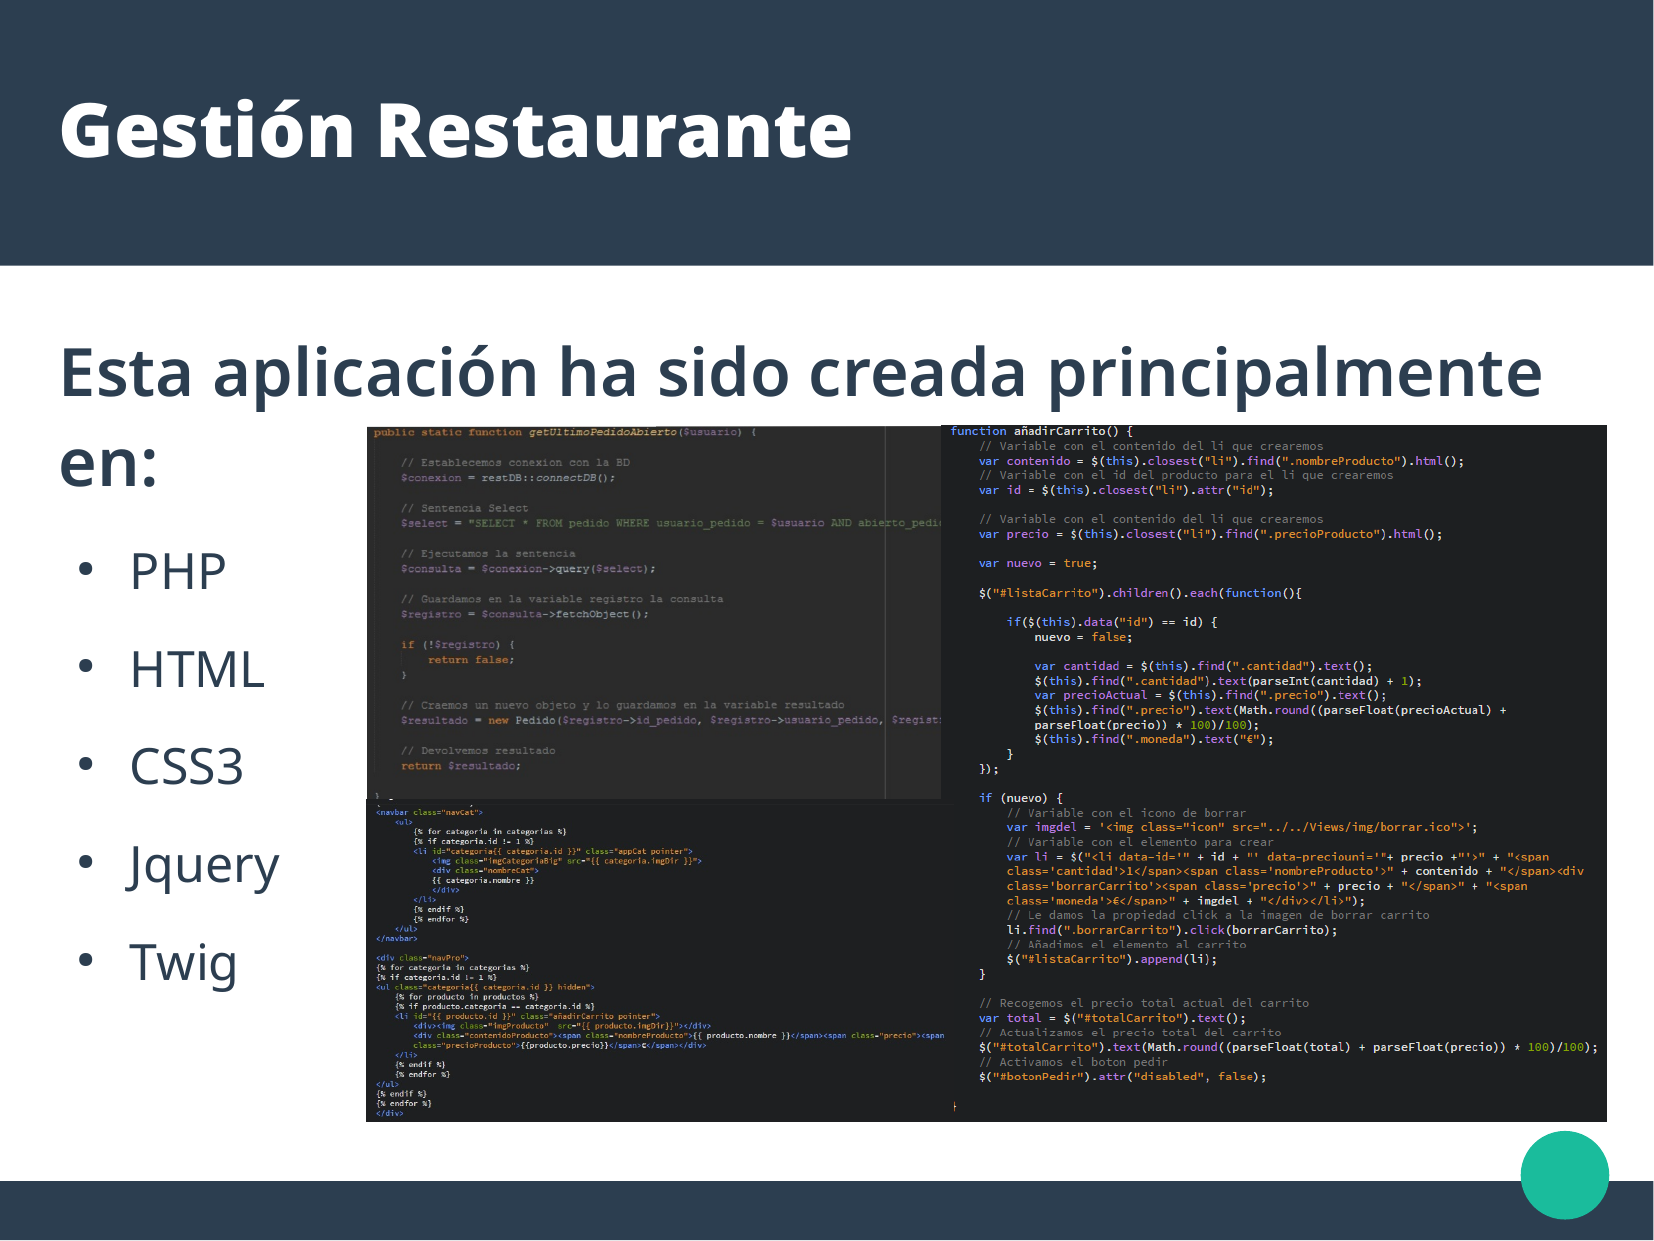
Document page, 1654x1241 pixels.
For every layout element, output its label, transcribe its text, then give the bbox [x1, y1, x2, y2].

picture [366, 425, 1607, 1122]
list Esta aplicación ha sido creada principalmente en: PHP HTML CSS3 Jquery Twig [59, 324, 1595, 1152]
title Gestión Restaurante [59, 49, 1595, 207]
